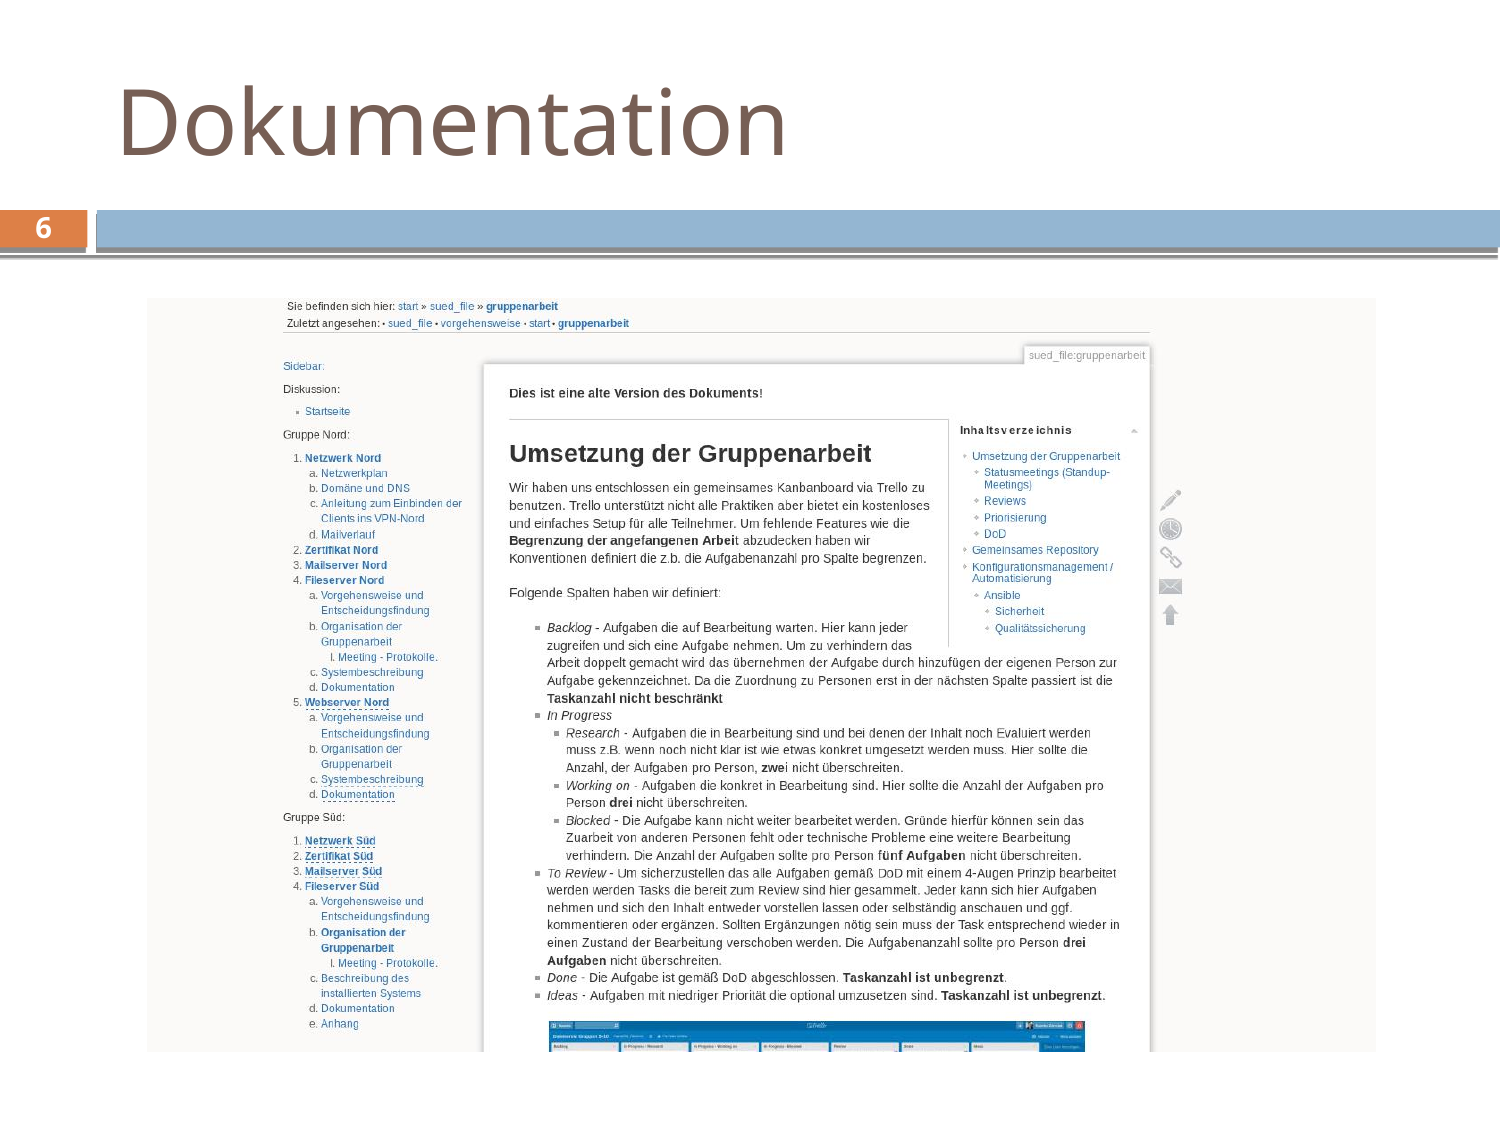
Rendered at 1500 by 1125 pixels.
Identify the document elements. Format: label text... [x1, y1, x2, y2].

title Dokumentation [100, 37, 1438, 200]
picture [147, 298, 1376, 1052]
